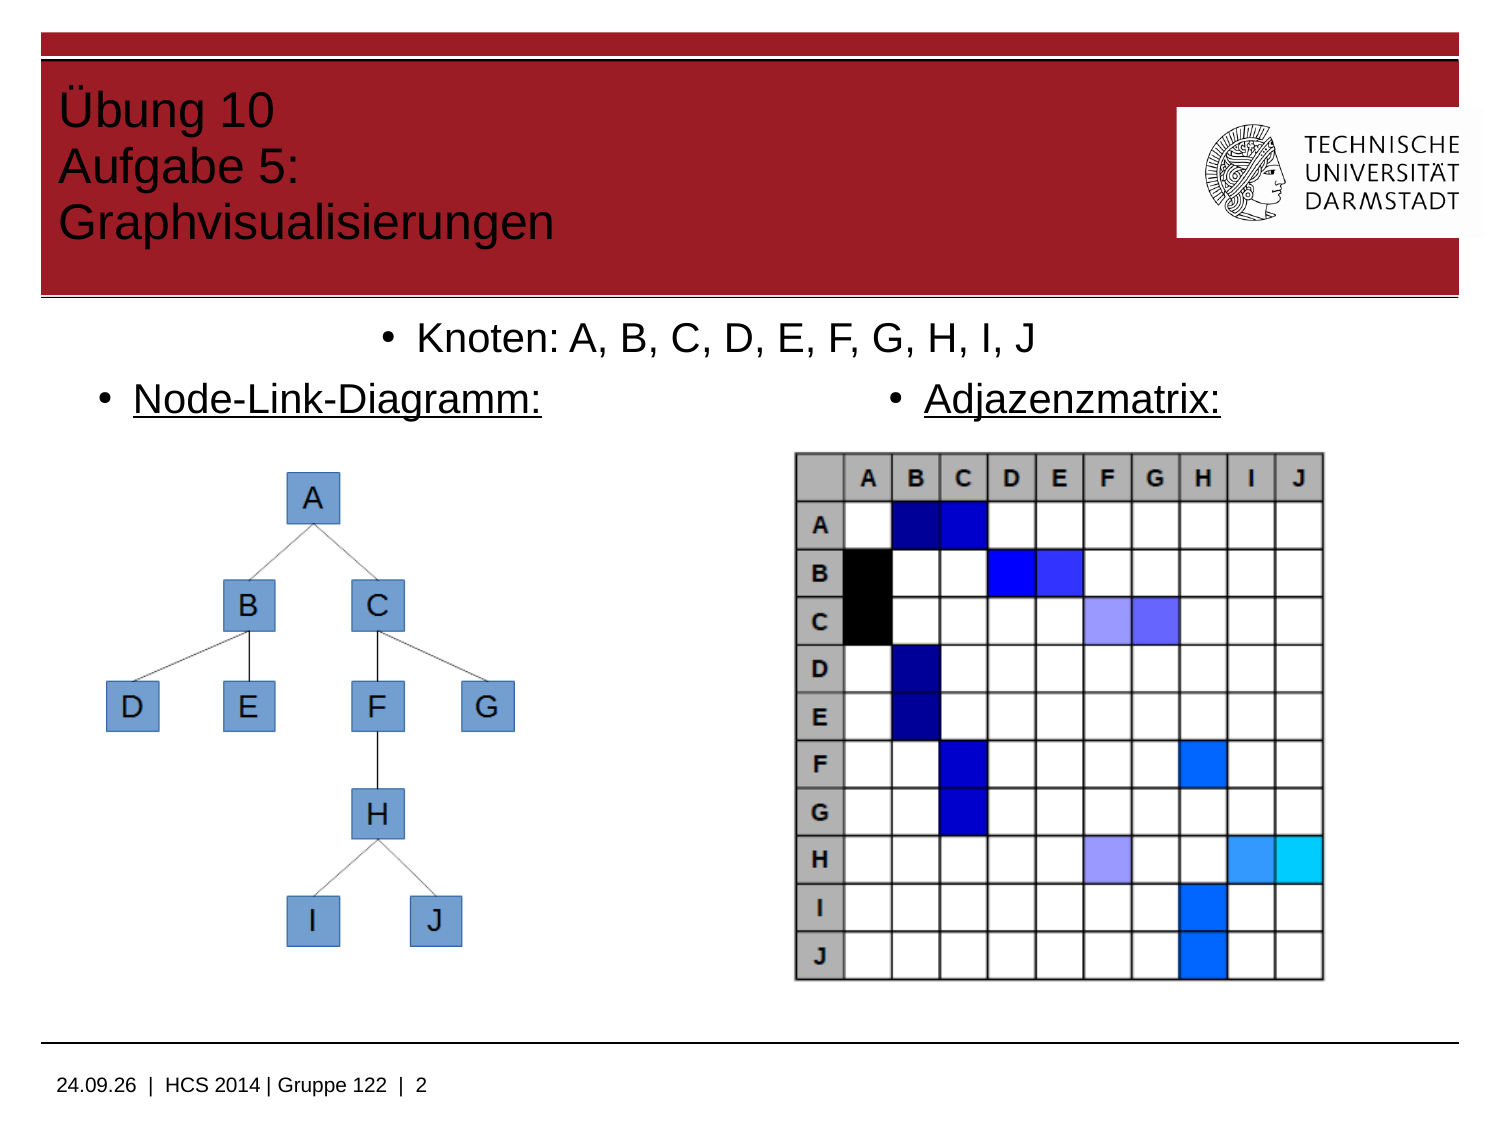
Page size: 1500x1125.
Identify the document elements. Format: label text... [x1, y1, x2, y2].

text_box Adjazenzmatrix: [873, 368, 1236, 430]
picture [1176, 107, 1484, 238]
text_box Knoten: A, B, C, D, E, F, G, H, I, J [366, 307, 1051, 369]
picture [785, 443, 1335, 993]
picture [106, 472, 515, 947]
text_box Node-Link-Diagramm: [82, 368, 557, 430]
title Übung 10 Aufgabe 5: Graphvisualisierungen [58, 82, 1149, 250]
